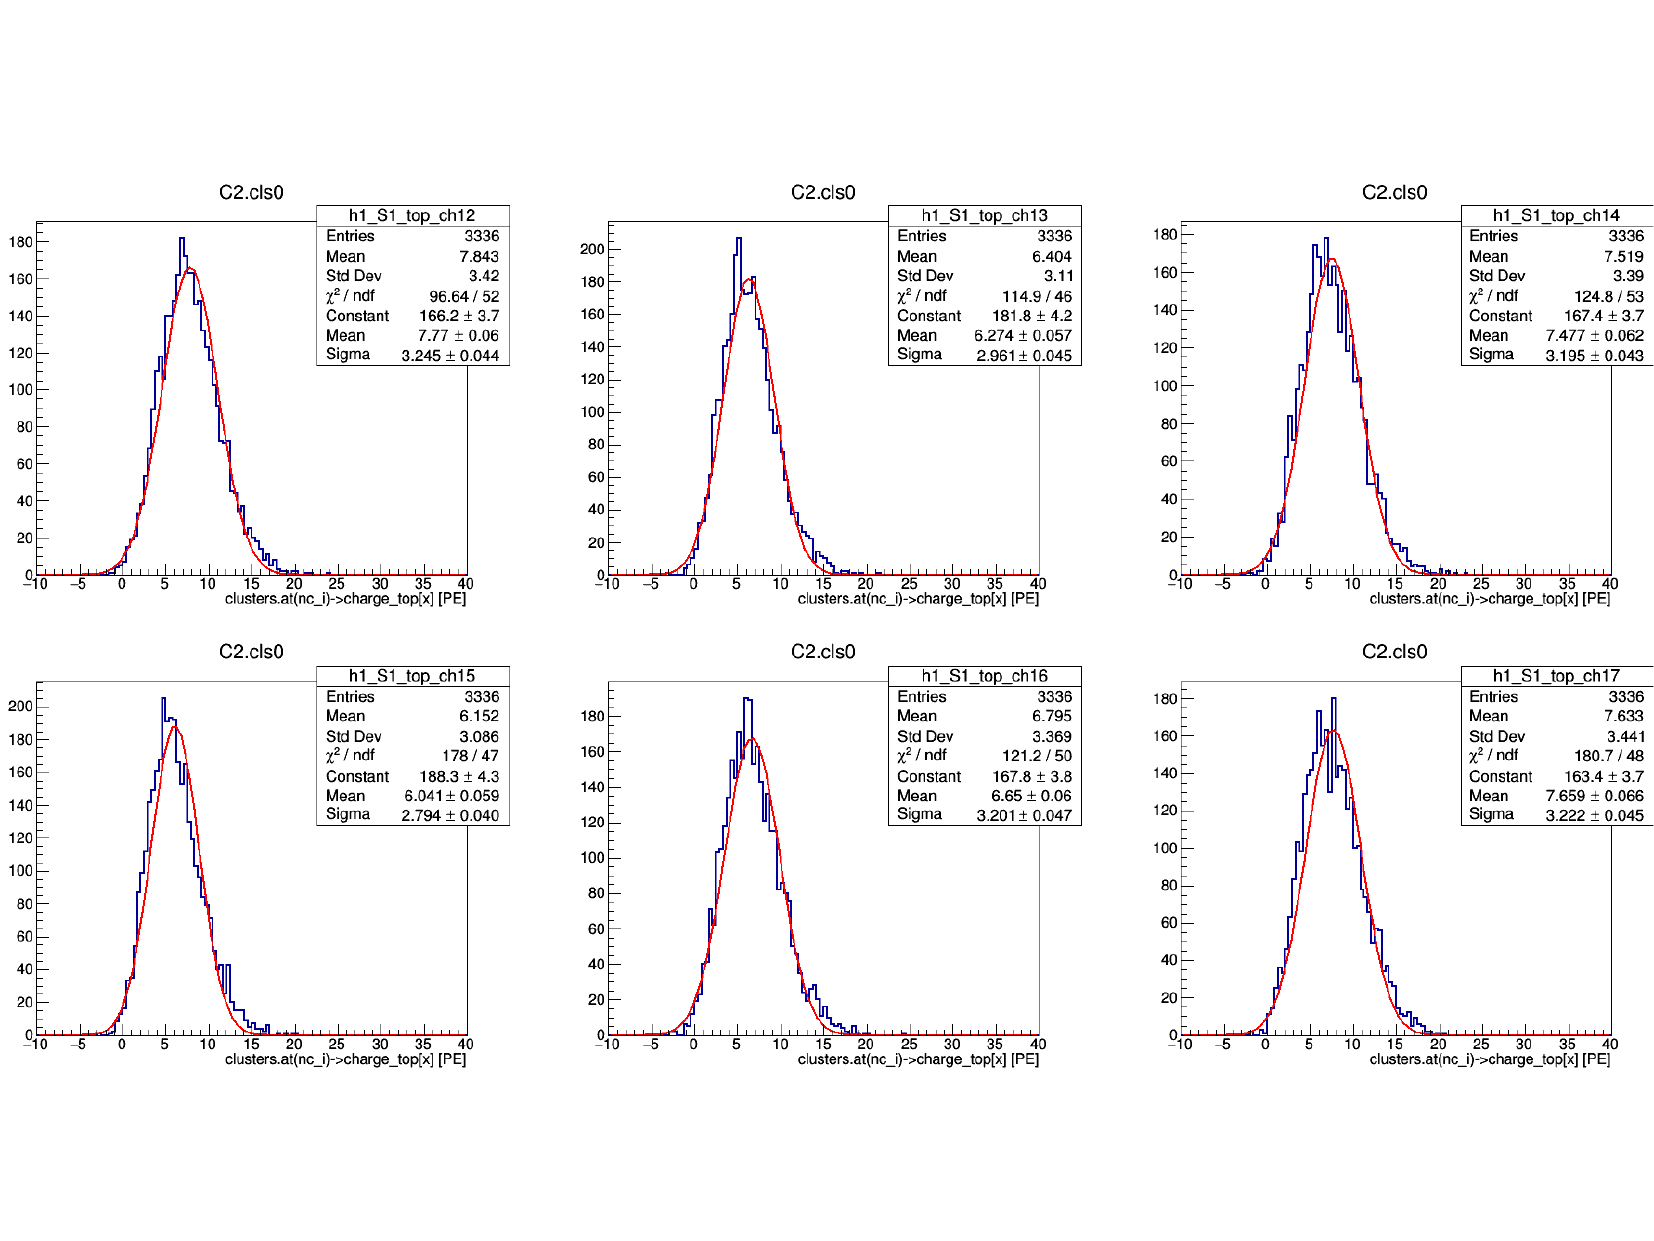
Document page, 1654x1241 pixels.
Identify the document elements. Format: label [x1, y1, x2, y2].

picture [6, 174, 1654, 1072]
